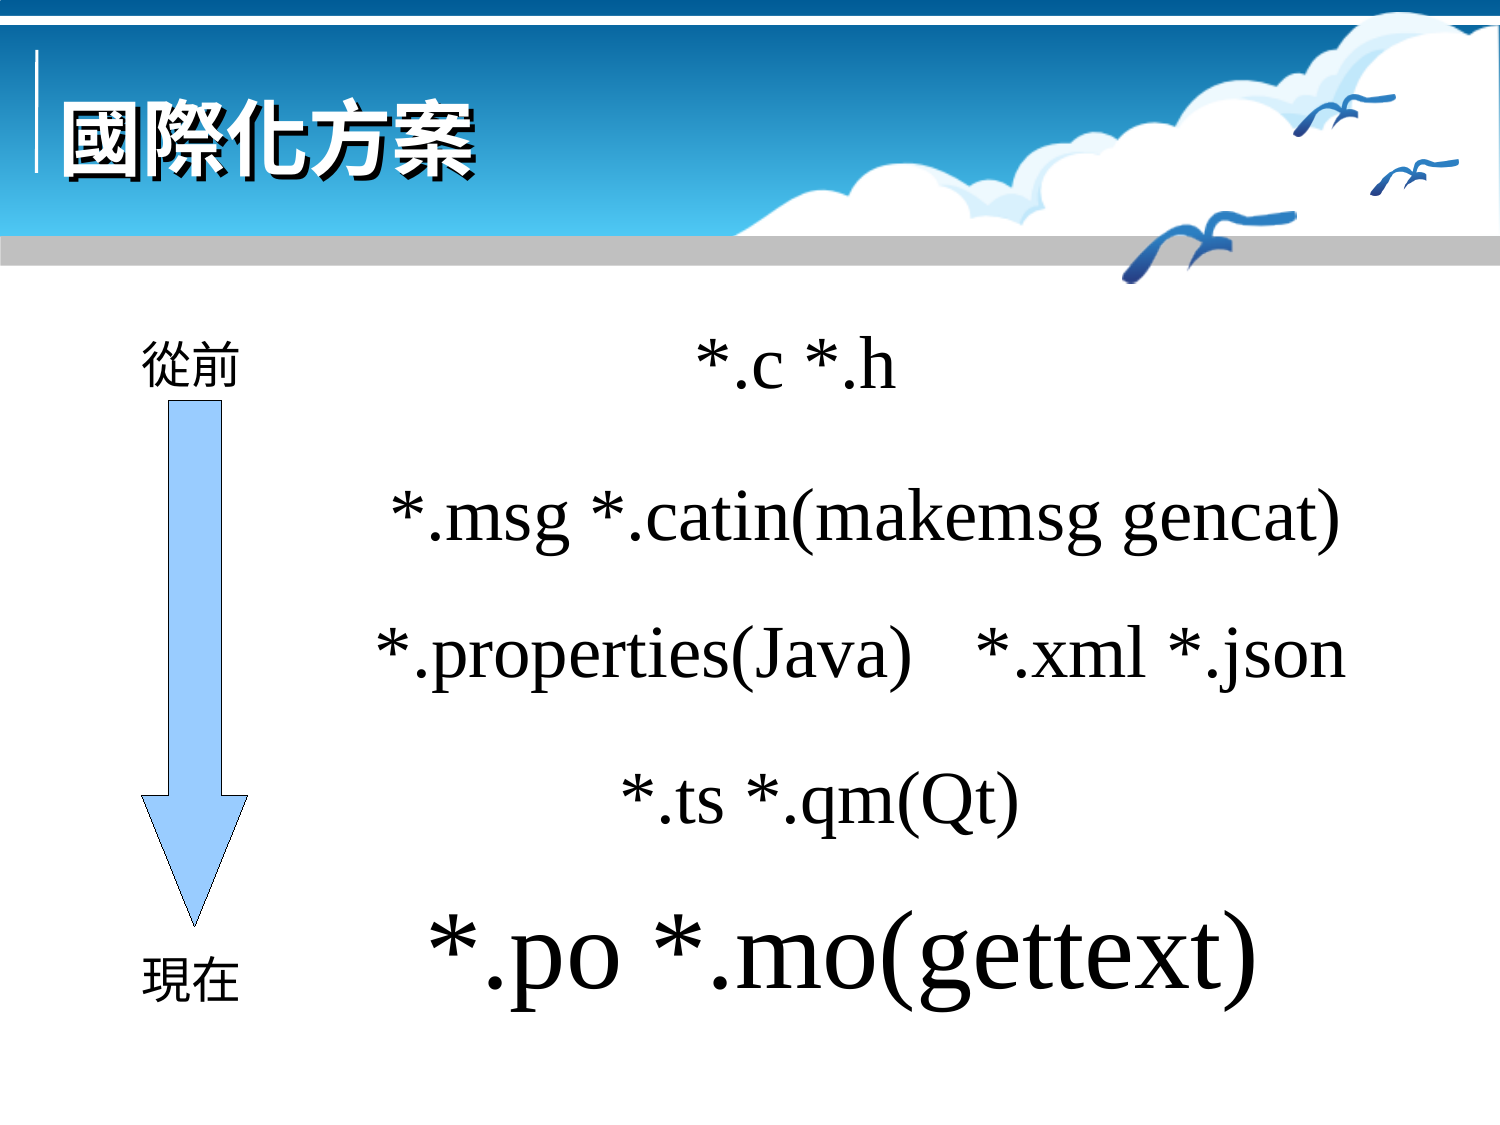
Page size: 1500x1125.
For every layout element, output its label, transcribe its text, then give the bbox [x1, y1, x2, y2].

text_box *.ts *.qm(Qt) [604, 749, 1036, 847]
text_box [141, 400, 248, 927]
text_box *.po *.mo(gettext) [410, 881, 1299, 1021]
text_box *.properties(Java) *.xml *.json [360, 603, 1363, 702]
text_box 現在 [126, 932, 263, 1008]
title 國際化方案 [59, 86, 1465, 186]
picture [730, 12, 1500, 284]
text_box 從前 [126, 318, 263, 394]
text_box *.msg *.catin(makemsg gencat) [374, 466, 1358, 564]
text_box *.c *.h [679, 314, 912, 413]
